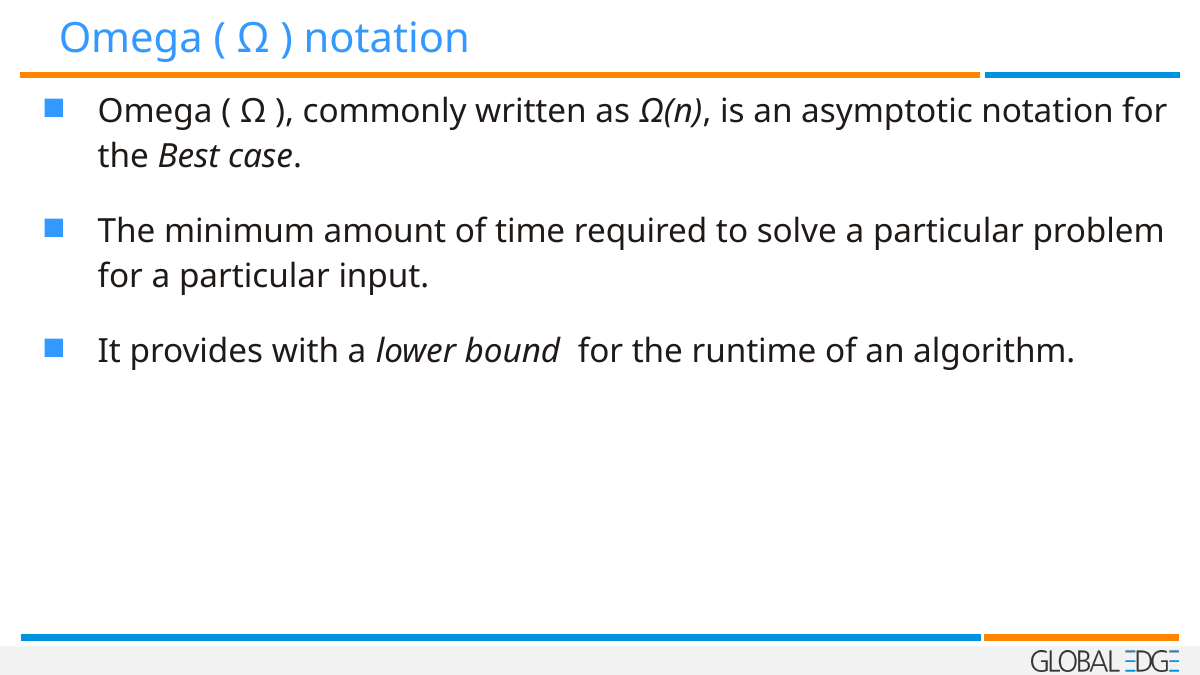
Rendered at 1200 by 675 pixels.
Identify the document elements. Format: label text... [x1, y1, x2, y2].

list Omega ( Ω ), commonly written as Ω(n), is an asymptotic notation for the Best case. The minimum amount of time required to solve a particular problem for a particular input. It provides with a lower bound for the runtime of an algorithm. [26, 86, 1176, 615]
title Omega ( Ω ) notation [12, 9, 1088, 63]
picture [1031, 650, 1179, 672]
